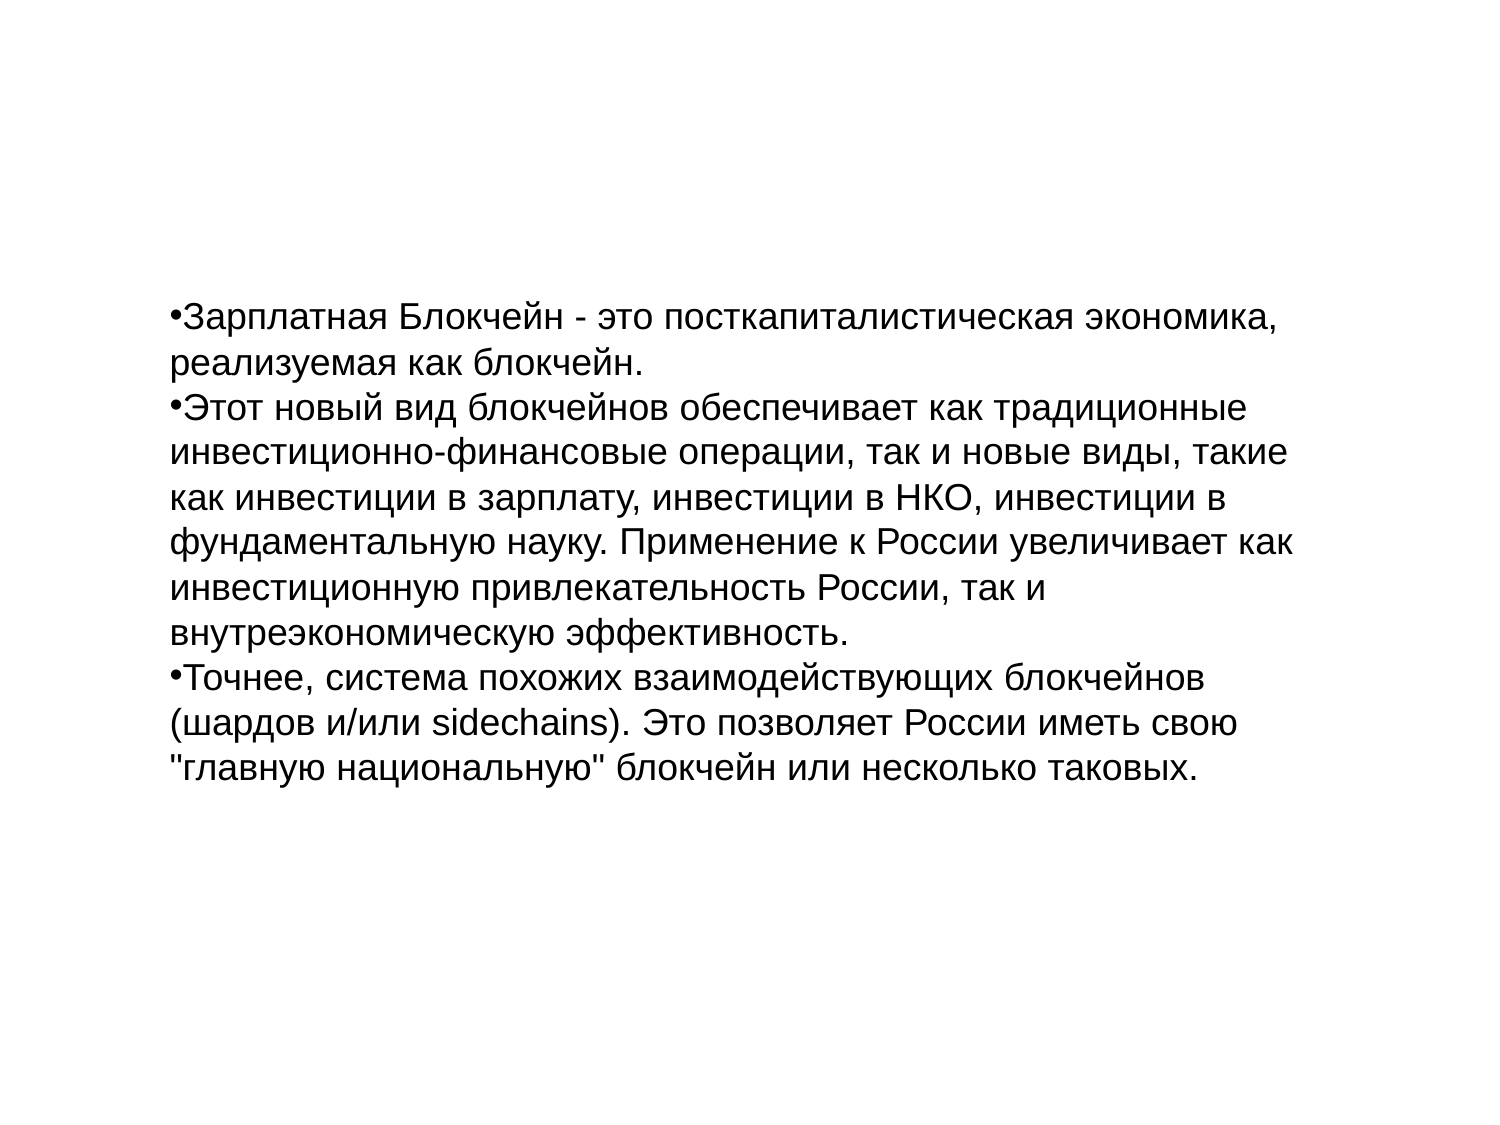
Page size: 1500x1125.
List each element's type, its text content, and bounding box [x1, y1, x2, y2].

text_box Зарплатная Блокчейн - это посткапиталистическая экономика, реализуемая как блокчейн. Этот новый вид блокчейнов обеспечивает как традиционные инвестиционно-финансовые операции, так и новые виды, такие как инвестиции в зарплату, инвестиции в НКО, инвестиции в фундаментальную науку. Применение к России увеличивает как инвестиционную привлекательность России, так и внутреэкономическую эффективность. Точнее, система похожих взаимодействующих блокчейнов (шардов и/или sidechains). Это позволяет России иметь свою "главную национальную" блокчейн или несколько таковых. [154, 240, 1351, 795]
